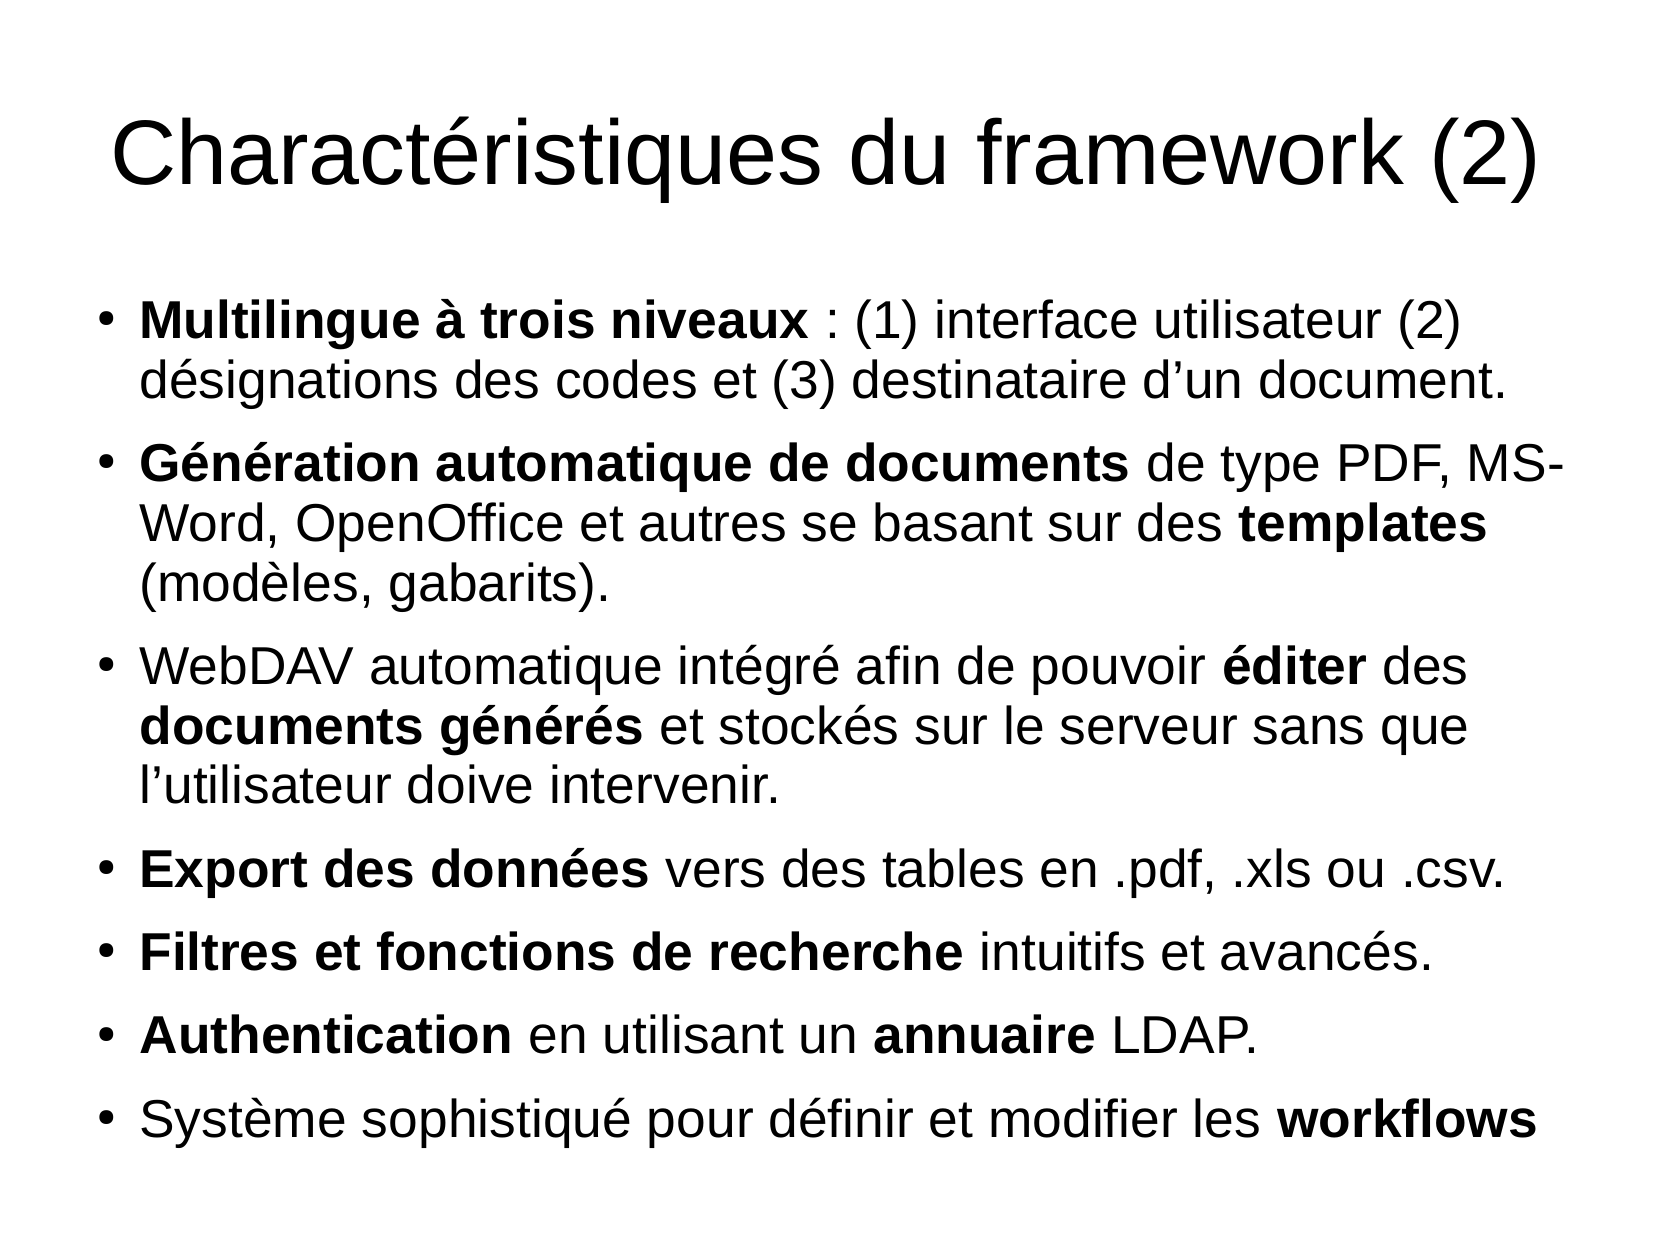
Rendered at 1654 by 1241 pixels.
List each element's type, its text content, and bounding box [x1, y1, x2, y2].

list Multilingue à trois niveaux : (1) interface utilisateur (2) désignations des codes et (3) destinataire d’un document. Génération automatique de documents de type PDF, MS-Word, OpenOffice et autres se basant sur des templates (modèles, gabarits). WebDAV automatique intégré afin de pouvoir éditer des documents générés et stockés sur le serveur sans que l’utilisateur doive intervenir. Export des données vers des tables en .pdf, .xls ou .csv. Filtres et fonctions de recherche intuitifs et avancés. Authentication en utilisant un annuaire LDAP. Système sophistiqué pour définir et modifier les workflows [82, 290, 1571, 1170]
title Charactéristiques du framework (2) [82, 49, 1571, 257]
